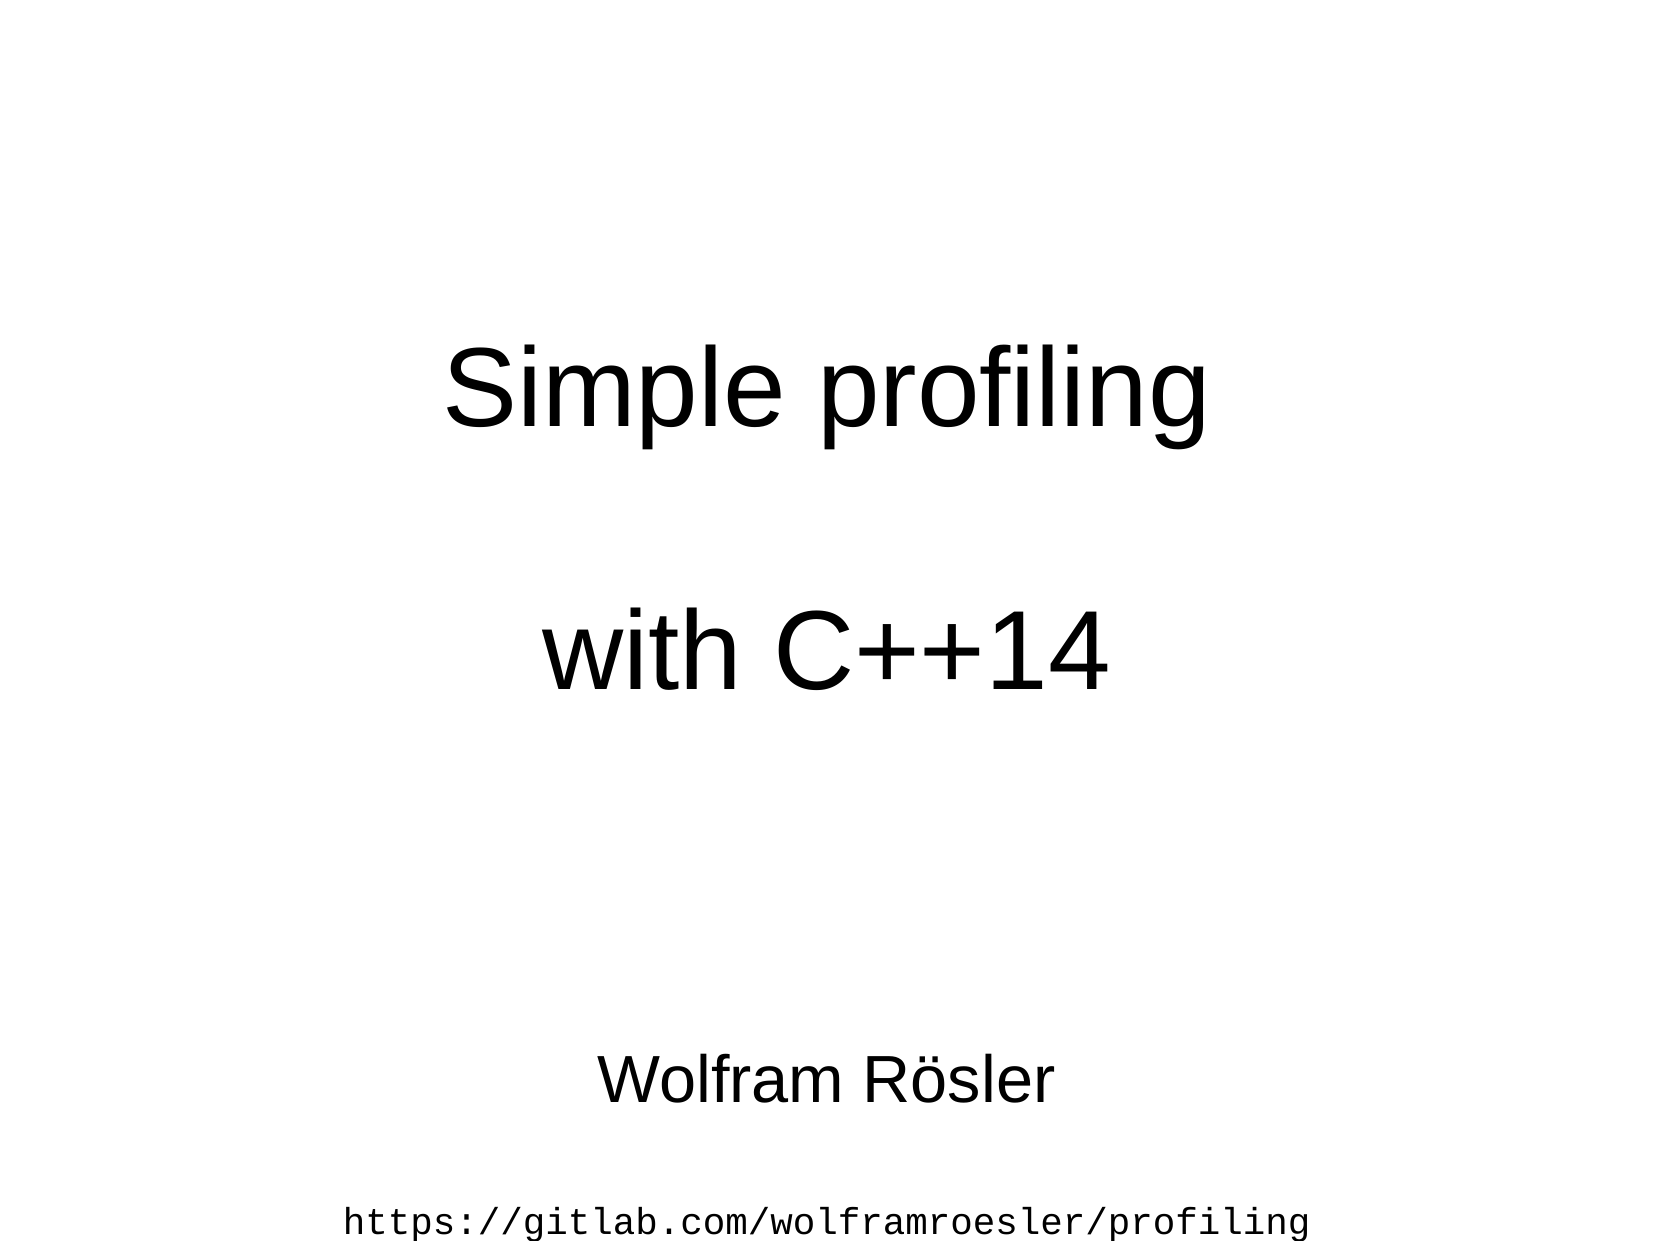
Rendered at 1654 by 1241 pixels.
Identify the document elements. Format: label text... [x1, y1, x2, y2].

subtitle Simple profiling with C++14 Wolfram Rösler https://gitlab.com/wolframroesler/profiling [82, 217, 1571, 1223]
